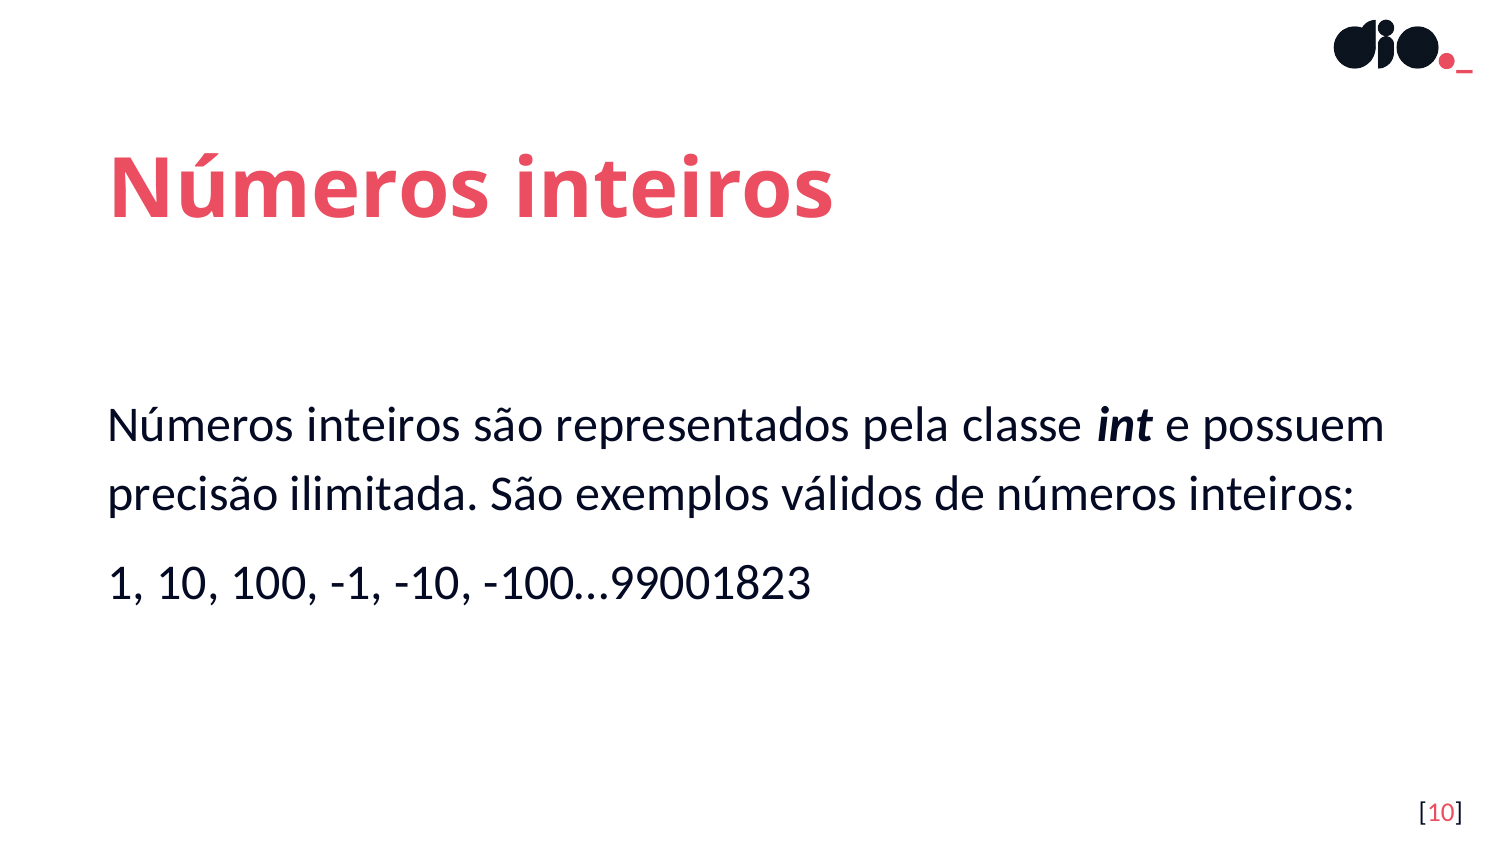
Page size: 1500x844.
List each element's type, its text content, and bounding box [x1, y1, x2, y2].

text_box Números inteiros são representados pela classe int e possuem precisão ilimitada. São exemplos válidos de números inteiros: 1, 10, 100, -1, -10, -100…99001823 [92, 243, 1408, 749]
text_box Números inteiros [92, 104, 1408, 243]
text_box [] [1403, 779, 1494, 844]
